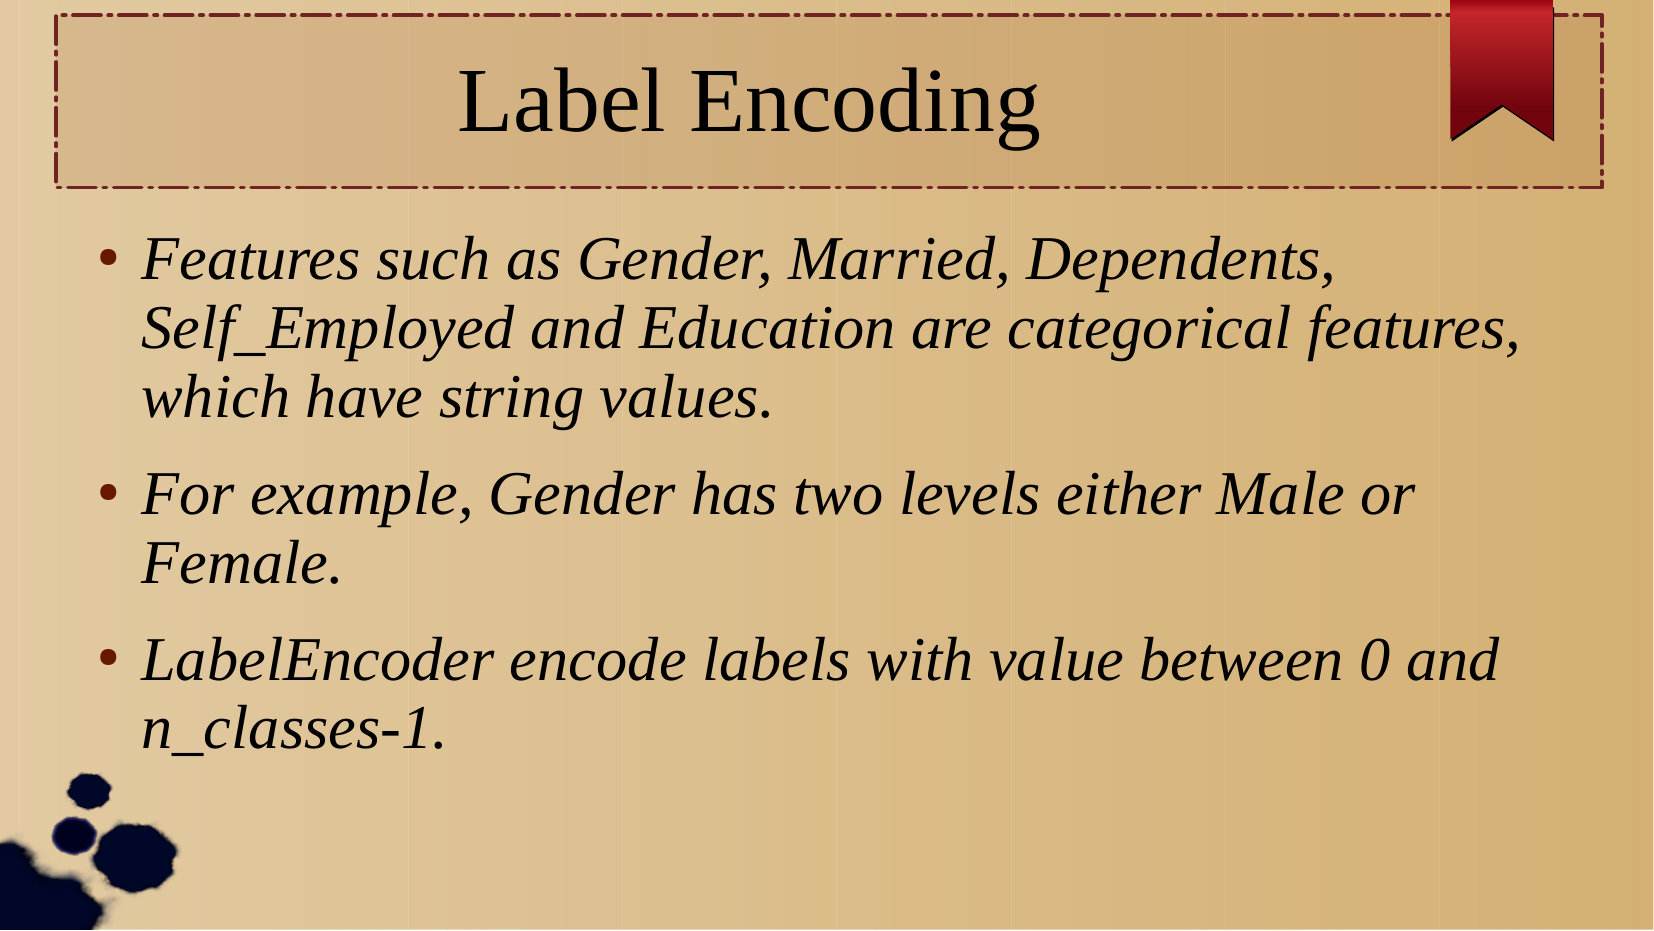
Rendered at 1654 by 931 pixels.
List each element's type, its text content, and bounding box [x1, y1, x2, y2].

title Label Encoding [59, 11, 1441, 189]
list Features such as Gender, Married, Dependents, Self_Employed and Education are categorical features, which have string values. For example, Gender has two levels either Male or Female. LabelEncoder encode labels with value between 0 and n_classes-1. [82, 224, 1571, 764]
